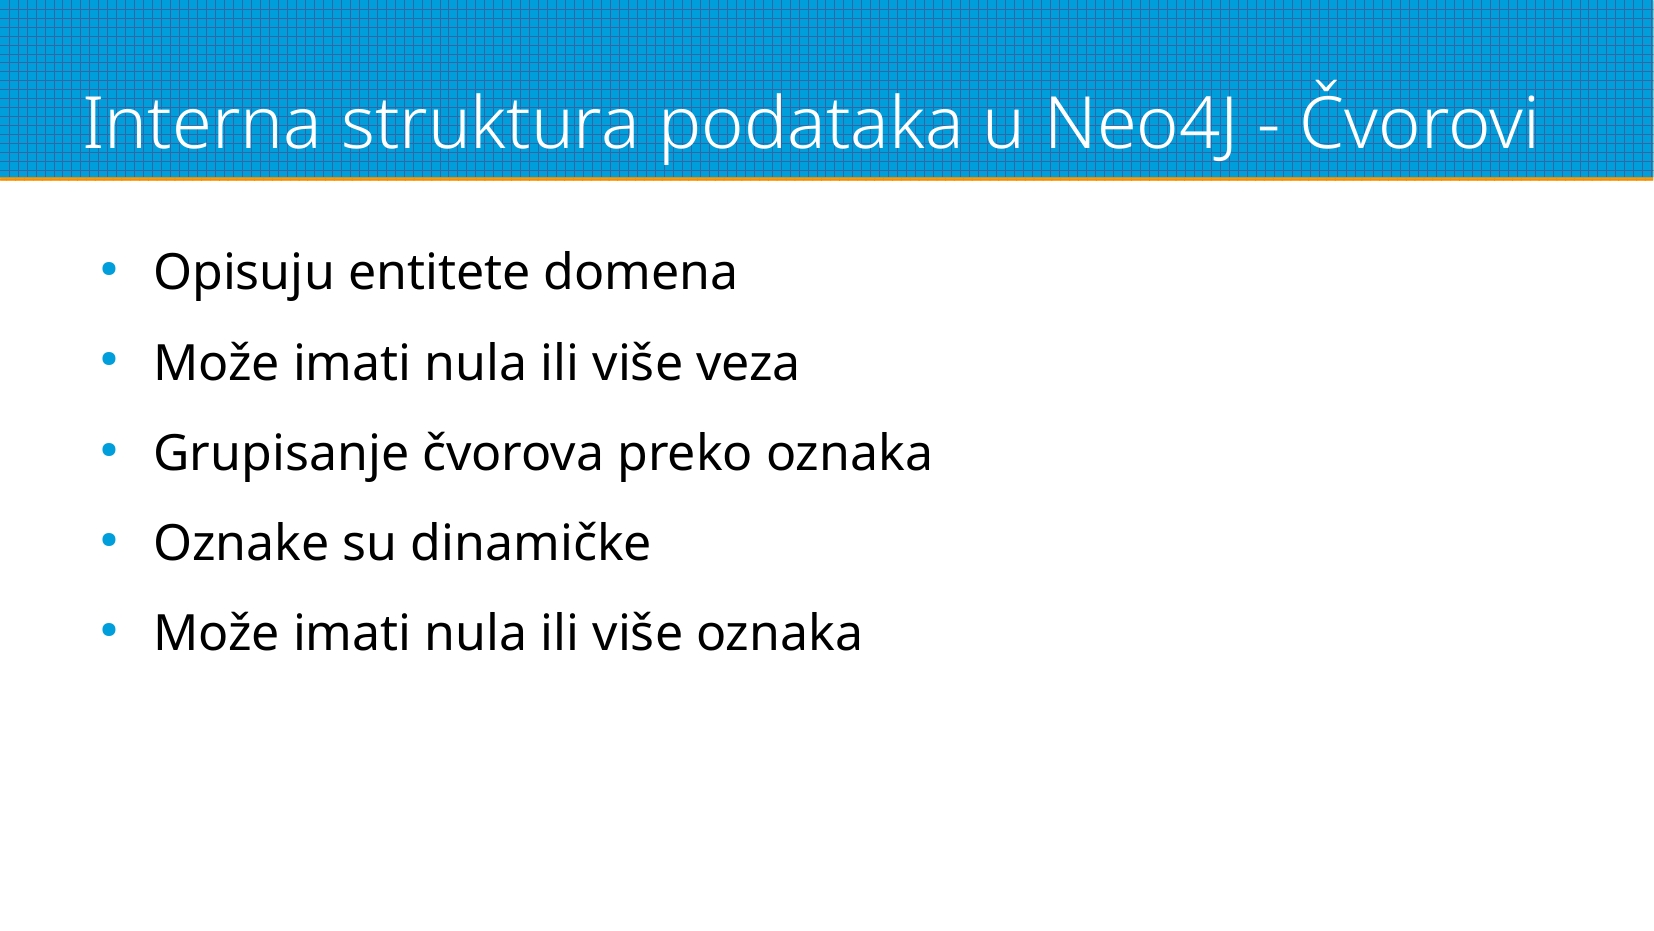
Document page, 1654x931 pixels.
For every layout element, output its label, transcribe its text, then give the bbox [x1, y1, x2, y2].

title Interna struktura podataka u Neo4J - Čvorovi [82, 14, 1571, 171]
list Opisuju entitete domena Može imati nula ili više veza Grupisanje čvorova preko oznaka Oznake su dinamičke Može imati nula ili više oznaka [82, 236, 1563, 811]
